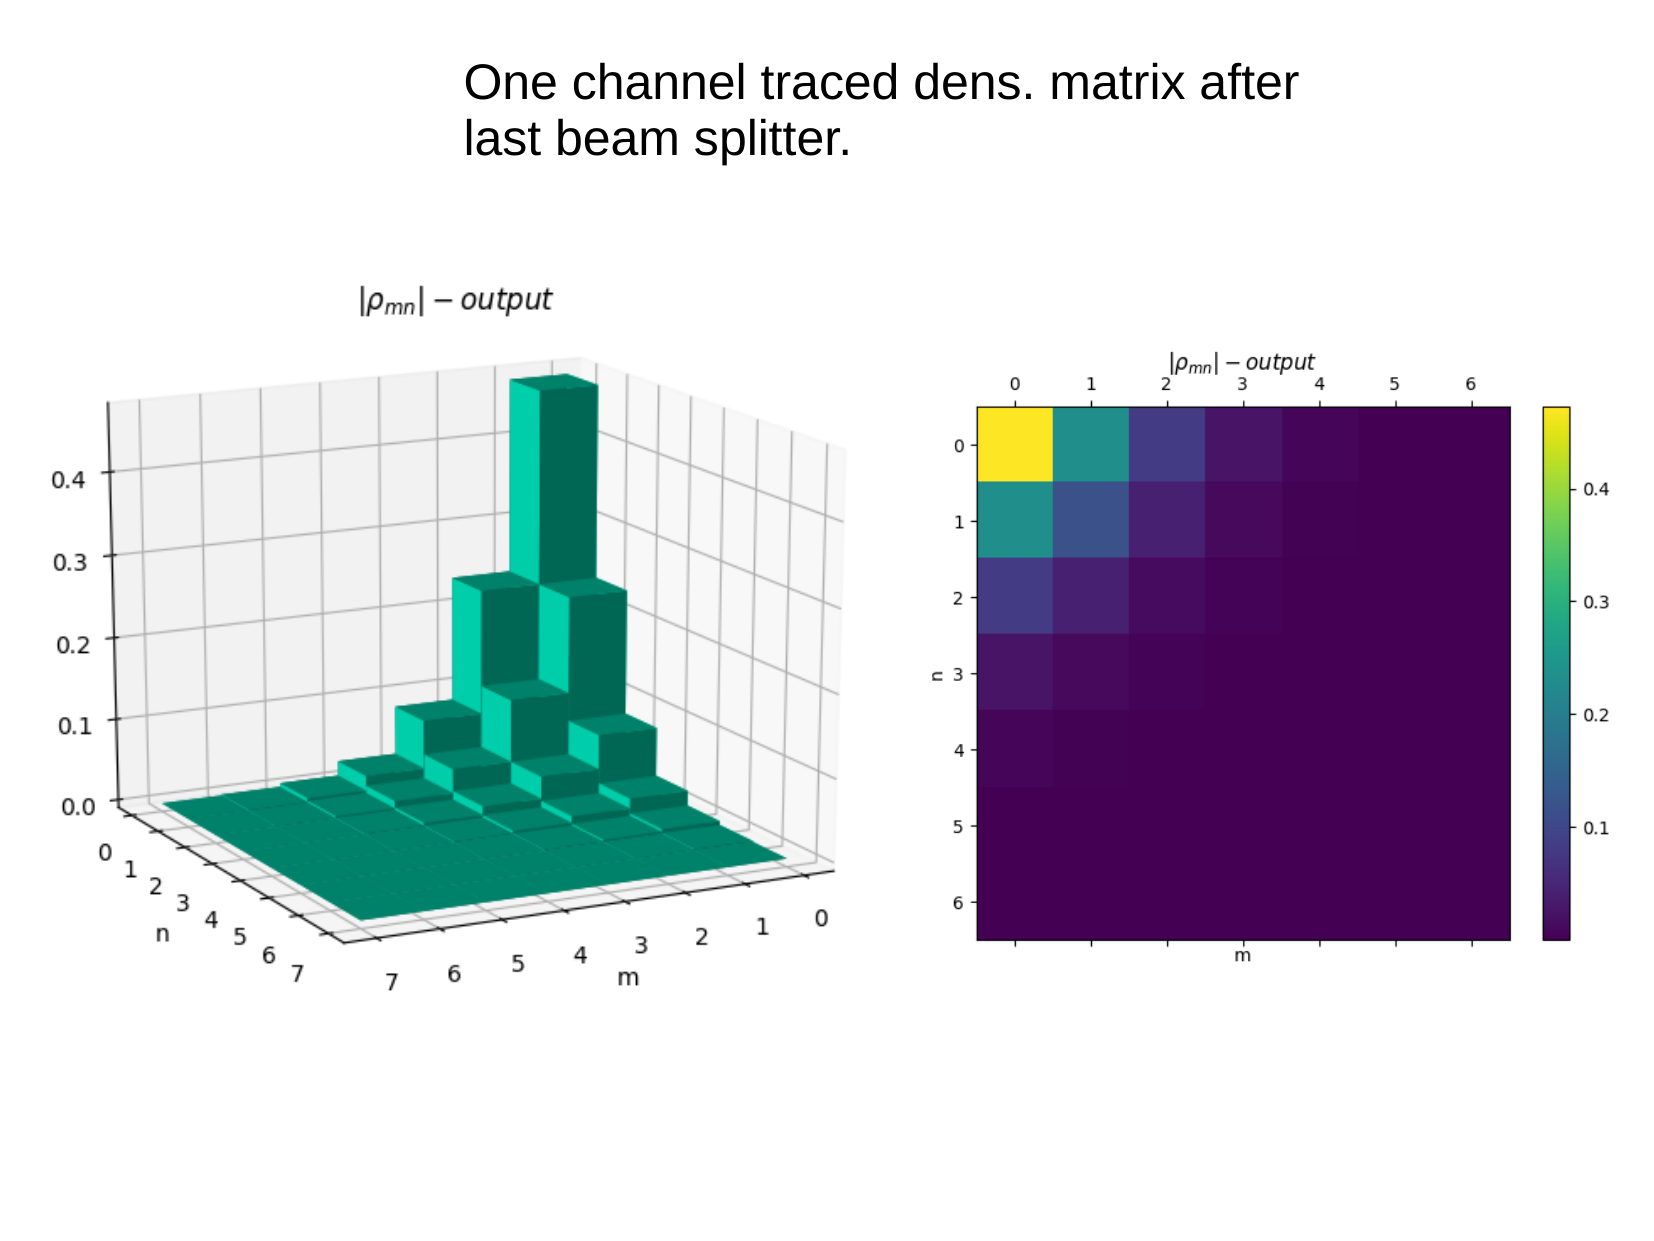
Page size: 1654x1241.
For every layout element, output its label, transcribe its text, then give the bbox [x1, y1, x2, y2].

picture [23, 283, 886, 1018]
text_box One channel traced dens. matrix after last beam splitter. [448, 47, 1323, 174]
picture [921, 341, 1630, 981]
